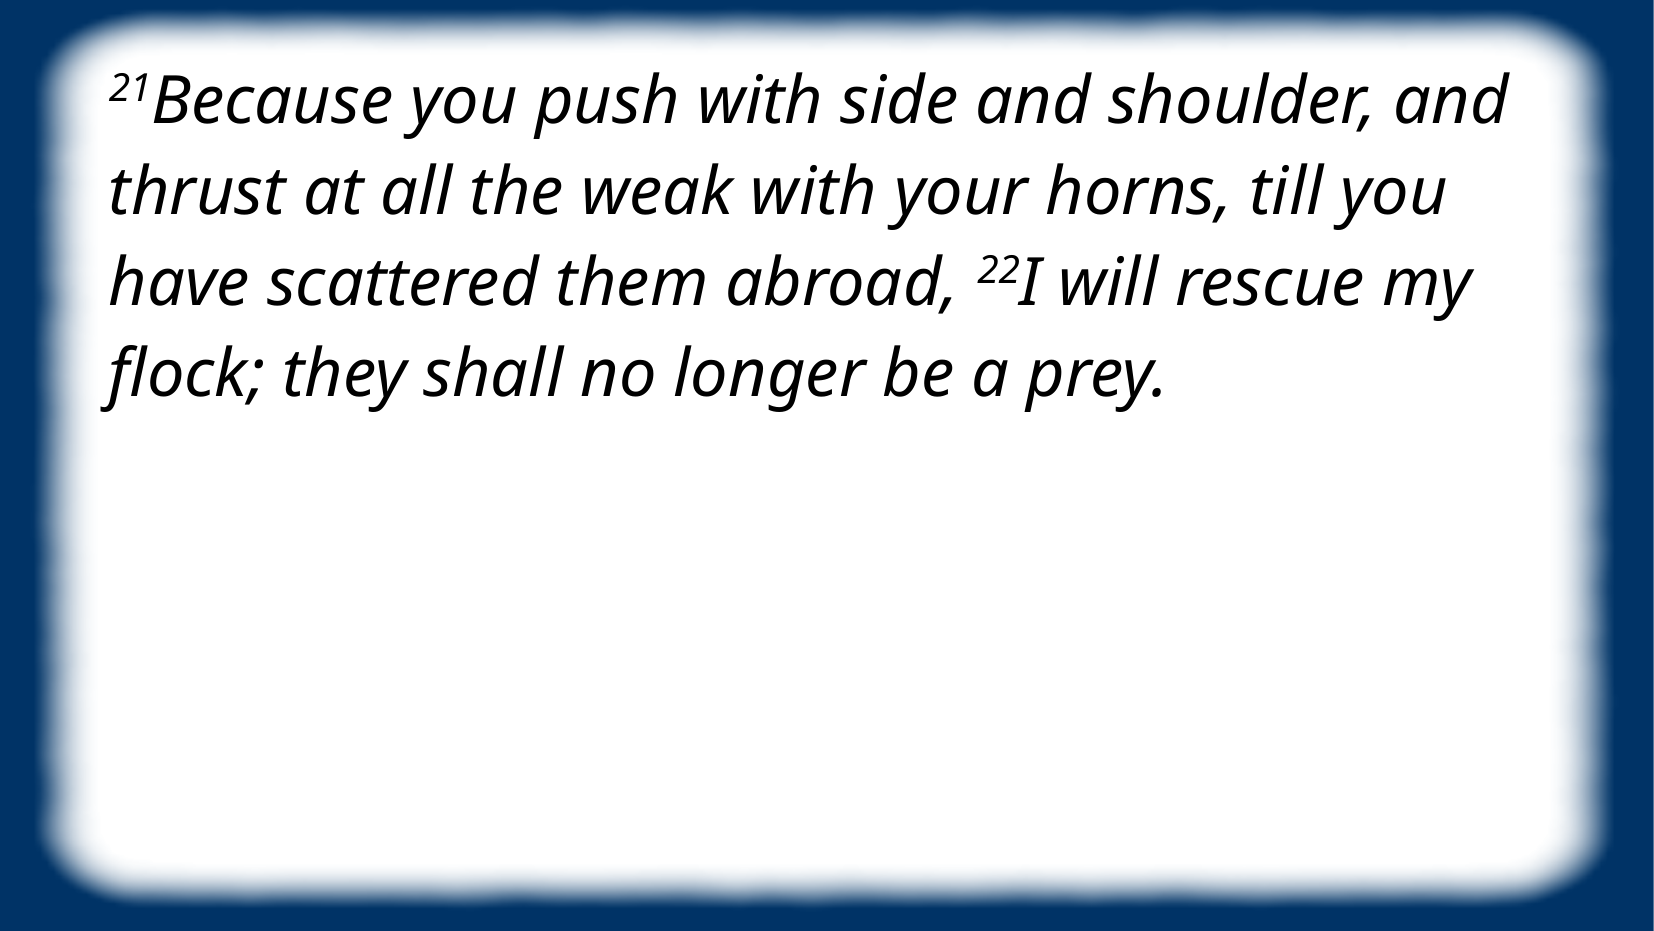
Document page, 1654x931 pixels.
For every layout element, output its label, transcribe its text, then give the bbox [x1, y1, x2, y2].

picture [0, 0, 1654, 931]
text_box 21Because you push with side and shoulder, and thrust at all the weak with your horns, till you have scattered them abroad, 22I will rescue my flock; they shall no longer be a prey. [94, 45, 1535, 436]
